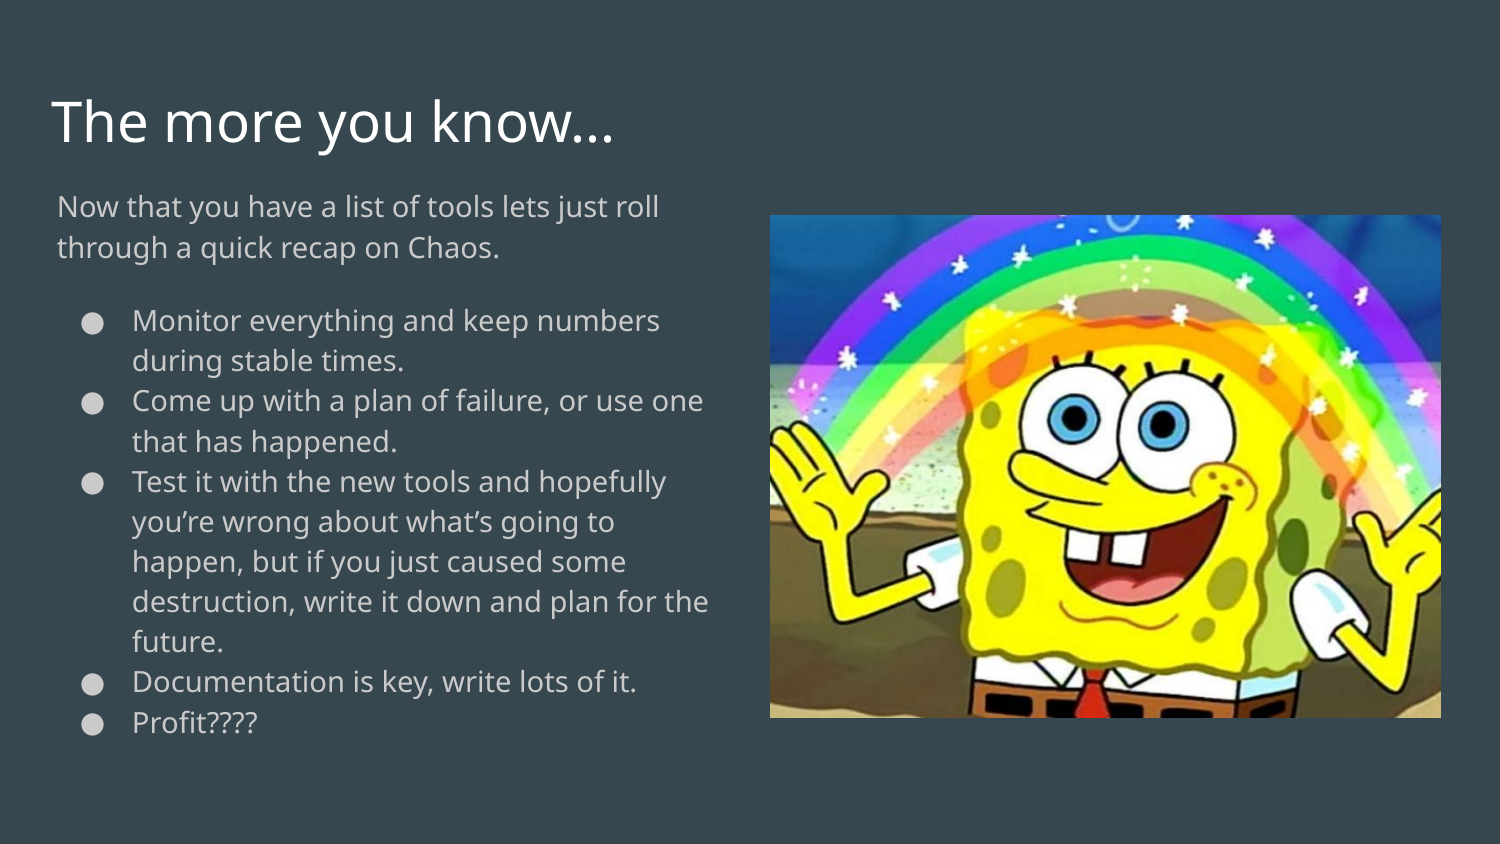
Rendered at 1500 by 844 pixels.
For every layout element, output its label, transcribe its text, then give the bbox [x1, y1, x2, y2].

title The more you know... [35, 44, 735, 169]
list Now that you have a list of tools lets just roll through a quick recap on Chaos. Monitor everything and keep numbers during stable times. Come up with a plan of failure, or use one that has happened. Test it with the new tools and hopefully you’re wrong about what’s going to happen, but if you just caused some destruction, write it down and plan for the future. Documentation is key, write lots of it. Profit???? [41, 168, 729, 801]
picture [770, 215, 1441, 719]
